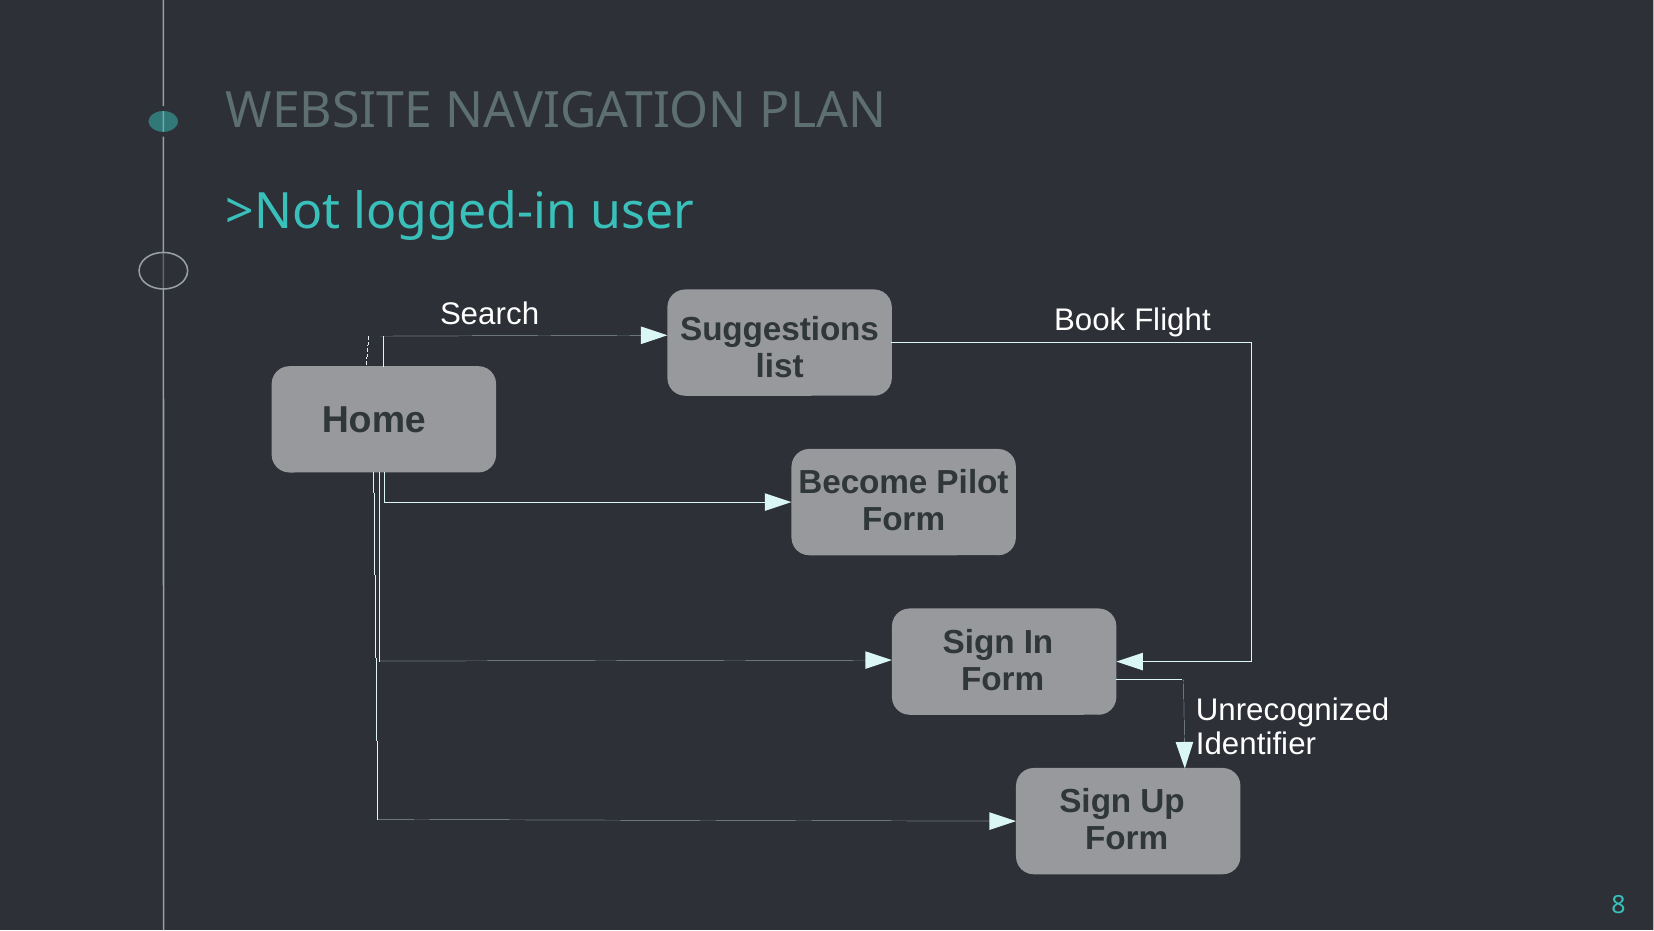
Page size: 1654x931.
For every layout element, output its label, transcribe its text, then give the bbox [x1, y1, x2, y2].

slide_number <numéro> [1541, 873, 1641, 931]
text_box Become Pilot Form [773, 456, 1034, 546]
text_box Sign In Form [868, 615, 1128, 705]
text_box [1019, 767, 1181, 775]
text_box Book Flight [1039, 295, 1235, 349]
text_box [896, 608, 1113, 615]
text_box Home [307, 391, 449, 455]
text_box [793, 546, 1014, 556]
text_box [271, 366, 497, 473]
text_box [795, 448, 1013, 456]
text_box [674, 392, 885, 396]
text_box [1018, 865, 1239, 875]
title WEBSITE NAVIGATION PLAN [210, 90, 1451, 153]
text_box [668, 289, 892, 302]
text_box Search [425, 289, 579, 349]
text_box Unrecognized Identifier [1181, 649, 1406, 793]
list [210, 217, 1583, 891]
title >Not logged-in user [210, 190, 1451, 254]
text_box [893, 705, 1115, 715]
text_box Suggestions list [649, 302, 910, 392]
text_box Sign Up Form [992, 775, 1252, 865]
